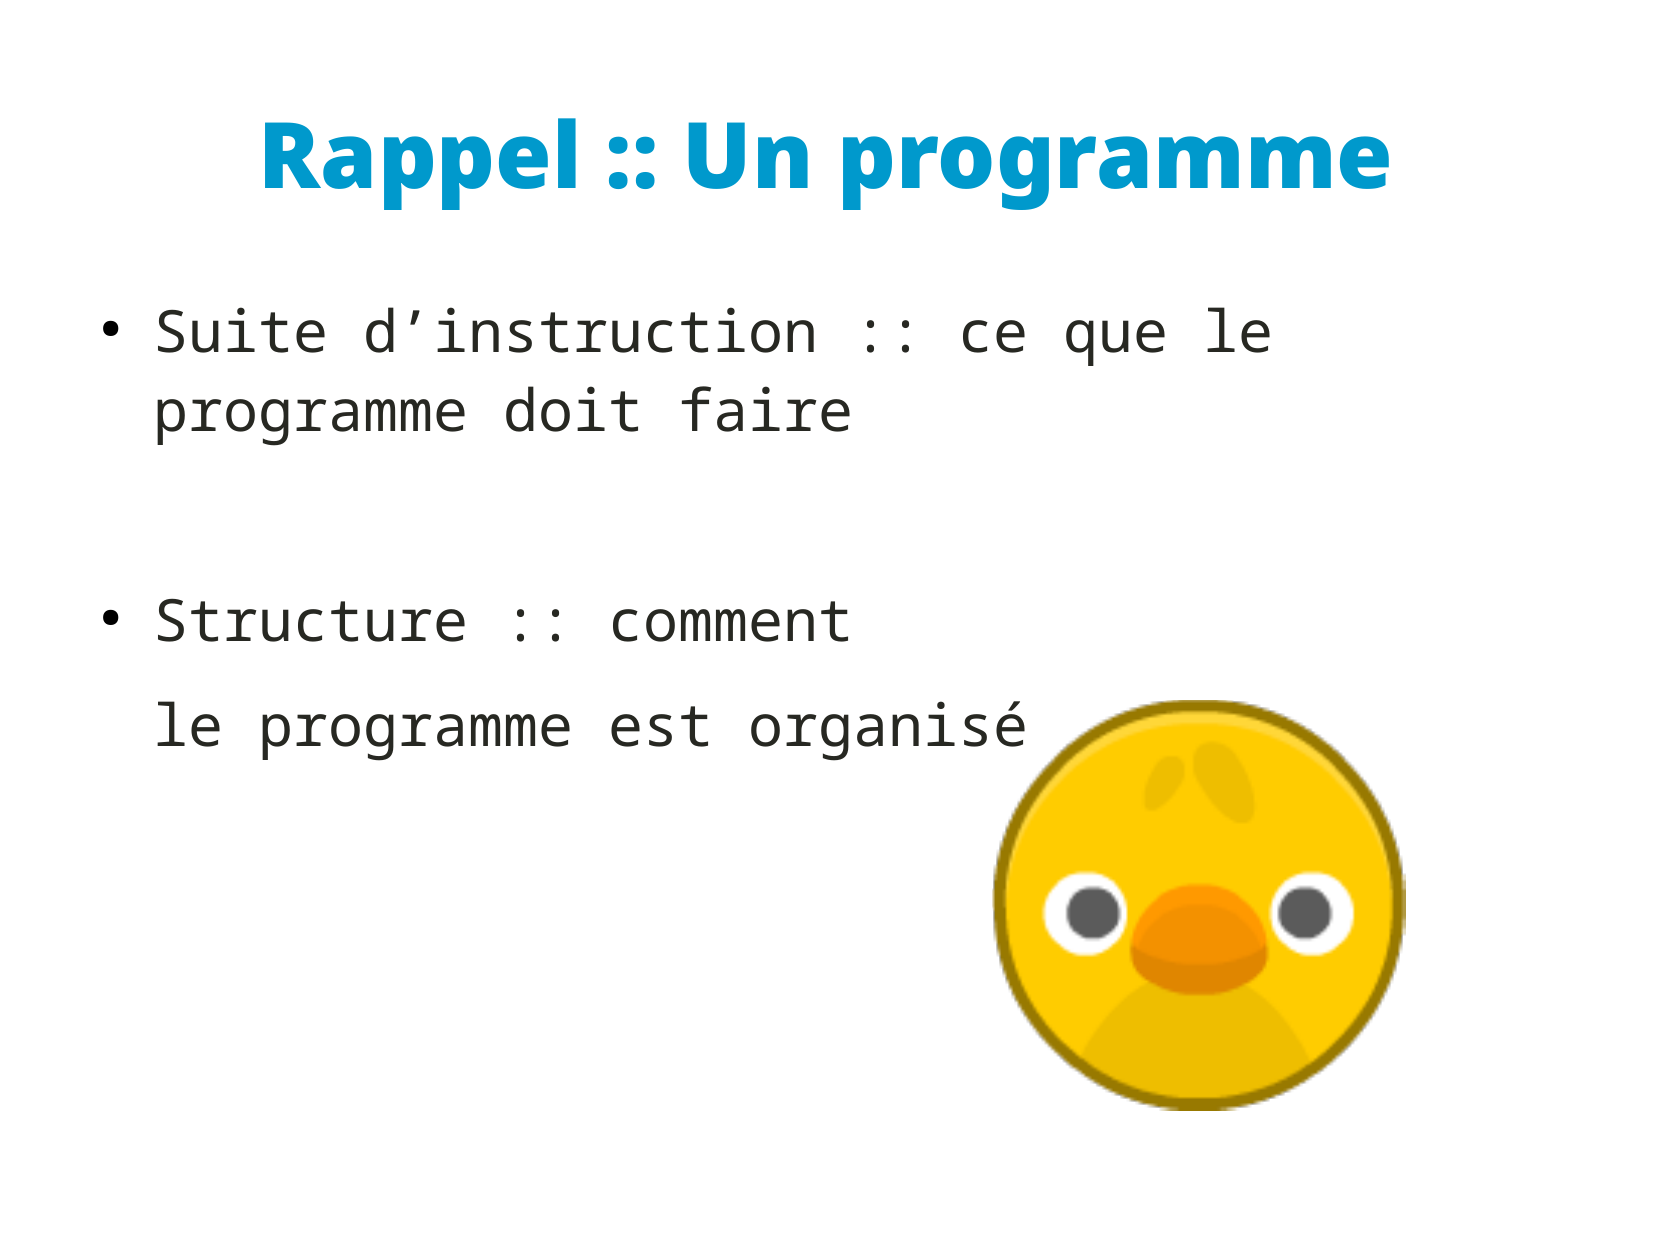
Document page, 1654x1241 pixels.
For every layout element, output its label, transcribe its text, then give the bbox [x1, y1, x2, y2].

title Rappel :: Un programme [82, 49, 1571, 257]
list Suite d’instruction :: ce que le programme doit faire Structure :: comment le programme est organisé [82, 290, 1571, 1010]
picture [992, 700, 1406, 1111]
